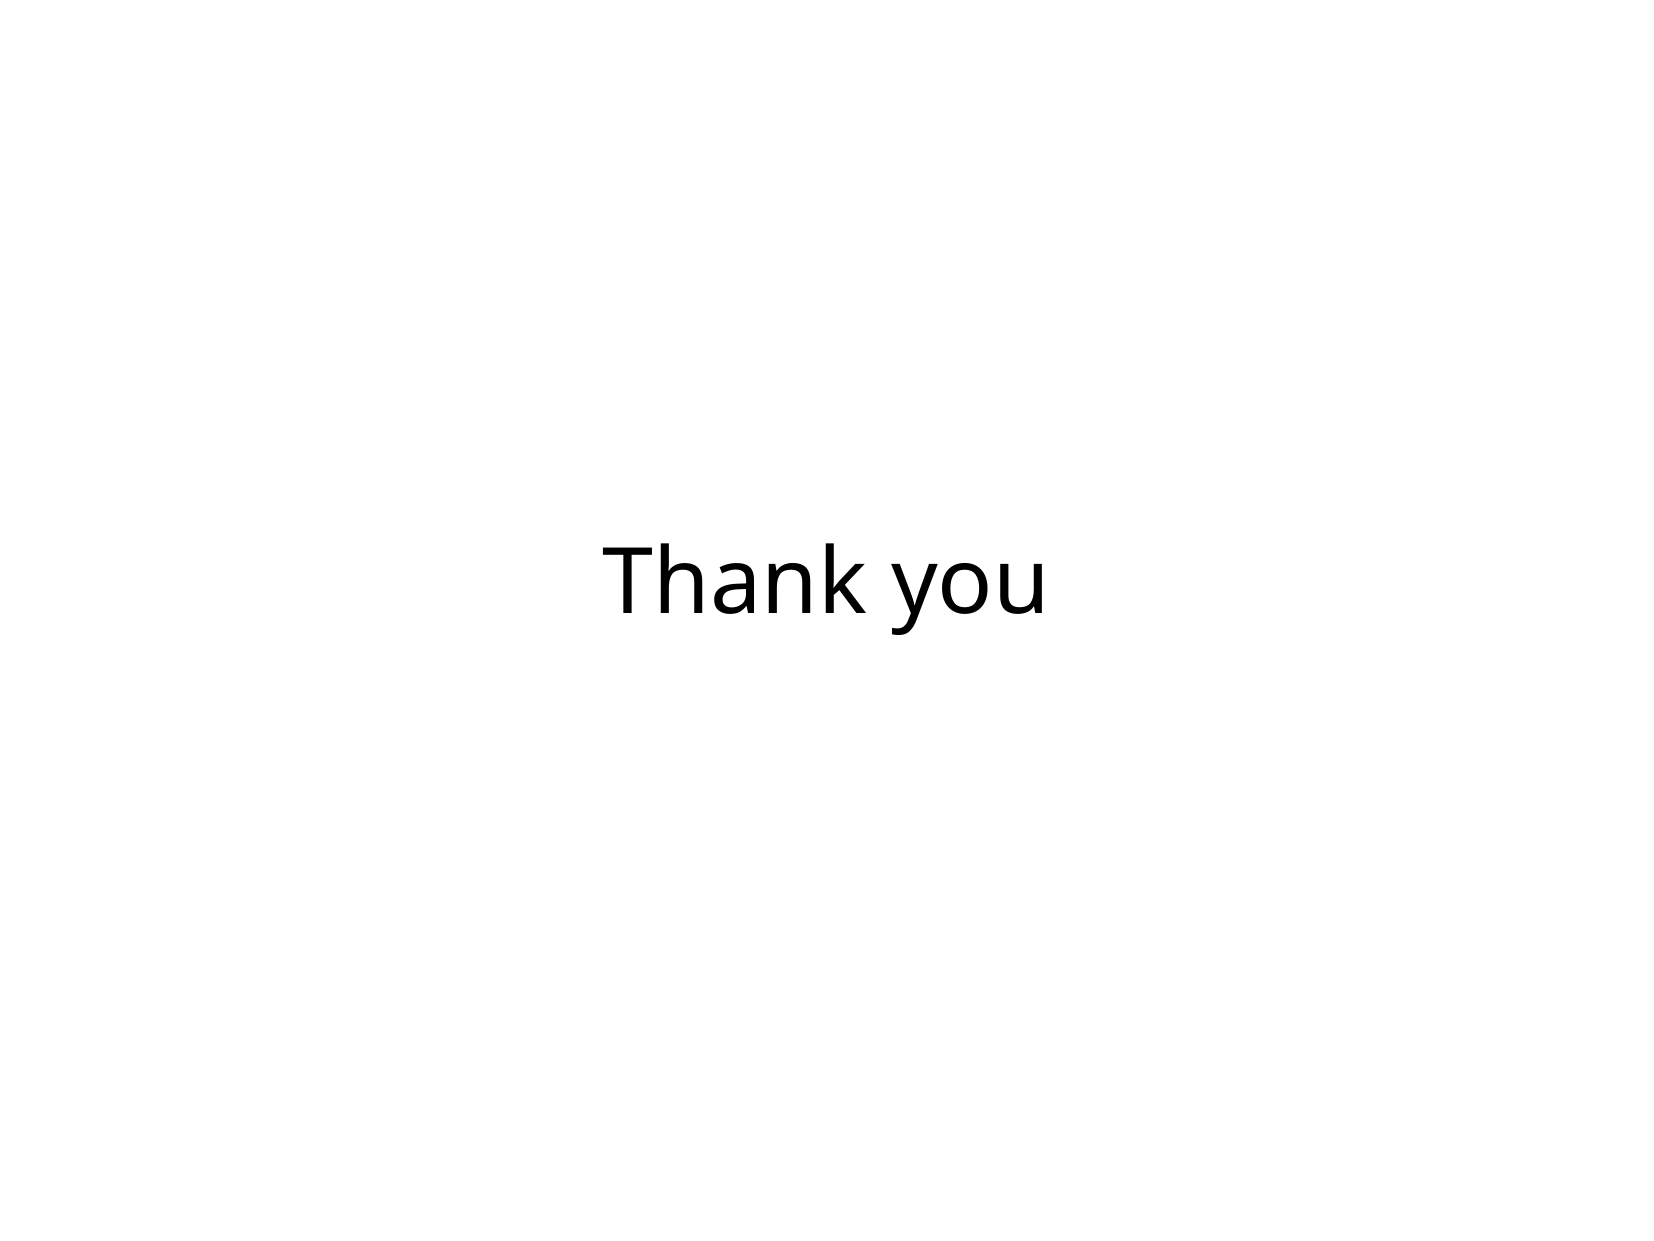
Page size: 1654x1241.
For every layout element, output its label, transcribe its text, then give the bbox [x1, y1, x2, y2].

title Thank you [82, 474, 1571, 682]
